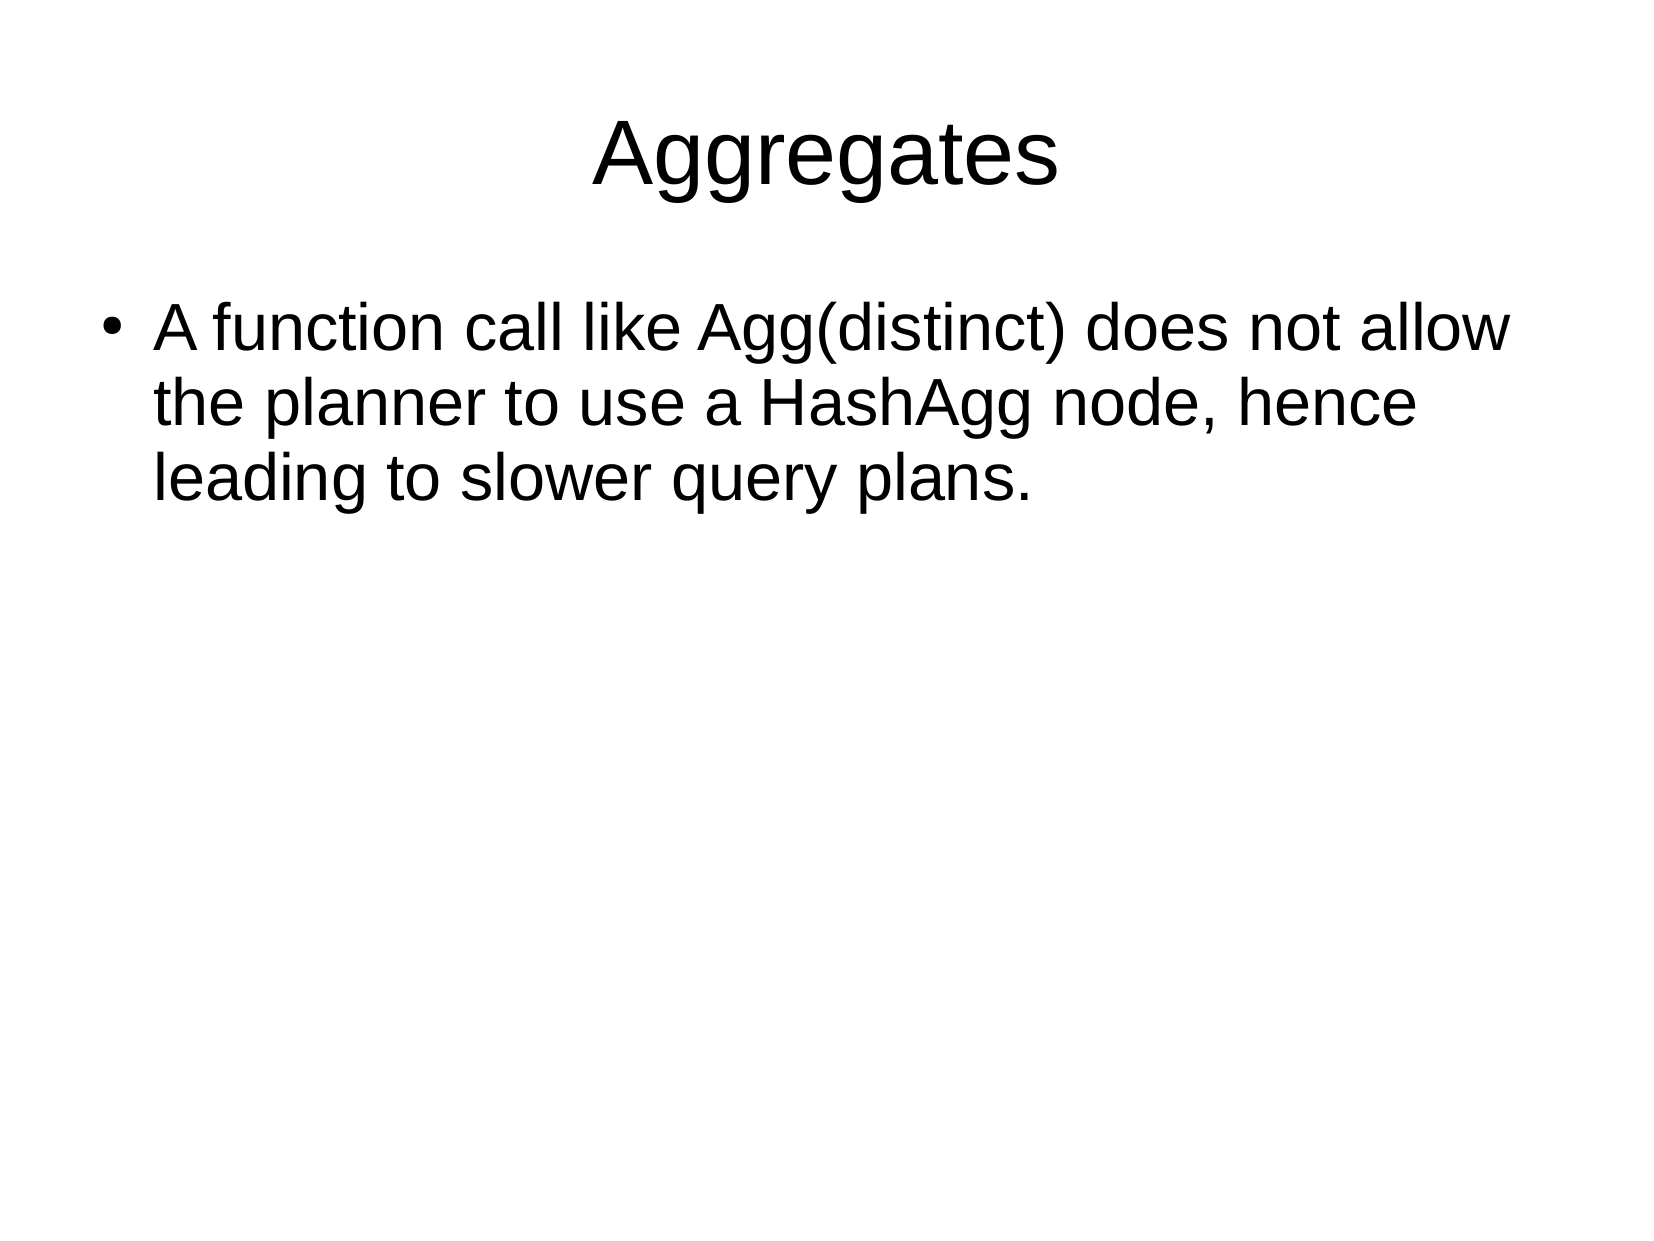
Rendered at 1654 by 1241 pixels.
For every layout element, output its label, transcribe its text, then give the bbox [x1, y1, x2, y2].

title Aggregates [82, 49, 1571, 257]
list A function call like Agg(distinct) does not allow the planner to use a HashAgg node, hence leading to slower query plans. [82, 290, 1538, 1010]
